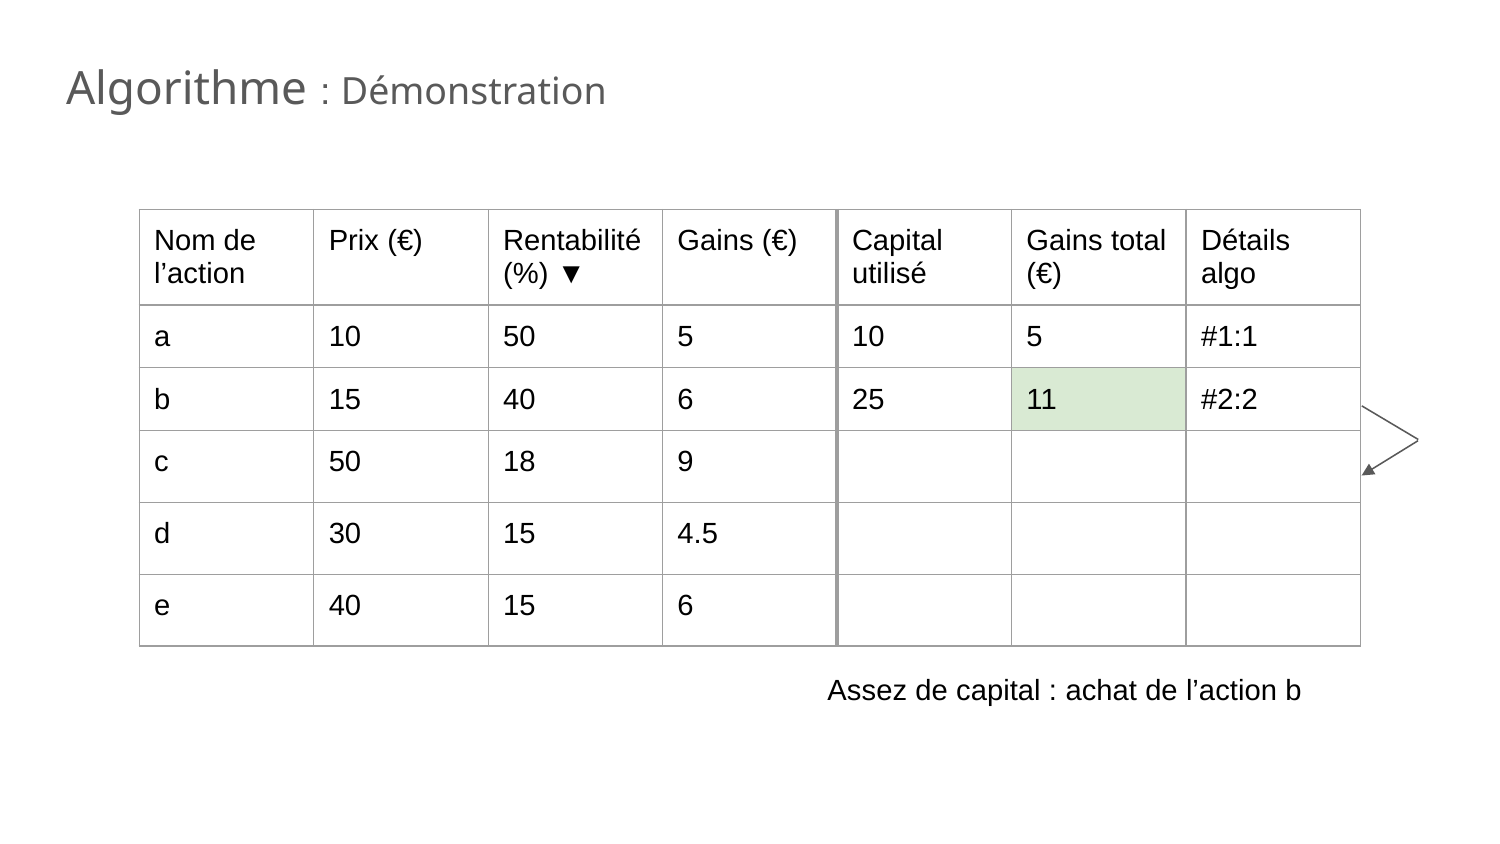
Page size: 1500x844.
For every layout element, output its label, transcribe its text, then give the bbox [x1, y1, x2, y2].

table_cell 10 [314, 306, 488, 367]
table_header Rentabilité (%) ▼ [489, 210, 662, 304]
table_cell 15 [489, 575, 662, 645]
table_header Nom de l’action [140, 210, 313, 304]
table_cell 5 [663, 306, 835, 367]
table_cell 30 [314, 503, 488, 574]
table_cell 15 [314, 368, 488, 430]
table_cell 18 [489, 431, 662, 502]
table_cell 5 [1012, 306, 1185, 367]
table_header Capital utilisé [839, 210, 1011, 304]
table_cell 40 [314, 575, 488, 645]
table_cell [1187, 431, 1360, 502]
table_cell a [140, 306, 313, 367]
table_cell [1187, 575, 1360, 645]
table_header Prix (€) [314, 210, 488, 304]
table_header Gains (€) [663, 210, 835, 304]
table_cell #2:2 [1187, 368, 1360, 430]
table_cell 50 [314, 431, 488, 502]
table_cell [839, 431, 1011, 502]
list Algorithme : Démonstration [51, 35, 1449, 129]
table_cell 11 [1012, 368, 1185, 430]
table_cell 50 [489, 306, 662, 367]
table_cell 4.5 [663, 503, 835, 574]
table_cell 40 [489, 368, 662, 430]
table_cell [1012, 503, 1185, 574]
table_header Détails algo [1187, 210, 1360, 304]
table_cell 10 [839, 306, 1011, 367]
table_cell [1012, 431, 1185, 502]
table_cell 6 [663, 368, 835, 430]
text_box Assez de capital : achat de l’action b [812, 656, 1389, 722]
table_cell [839, 575, 1011, 645]
table_cell d [140, 503, 313, 574]
table_cell 6 [663, 575, 835, 645]
table_cell 15 [489, 503, 662, 574]
table_cell #1:1 [1187, 306, 1360, 367]
table_cell [1187, 503, 1360, 574]
table_header Gains total (€) [1012, 210, 1185, 304]
table_cell 25 [839, 368, 1011, 430]
table_cell c [140, 431, 313, 502]
table_cell 9 [663, 431, 835, 502]
table_cell [839, 503, 1011, 574]
table_cell [1012, 575, 1185, 645]
table_cell e [140, 575, 313, 645]
table_cell b [140, 368, 313, 430]
